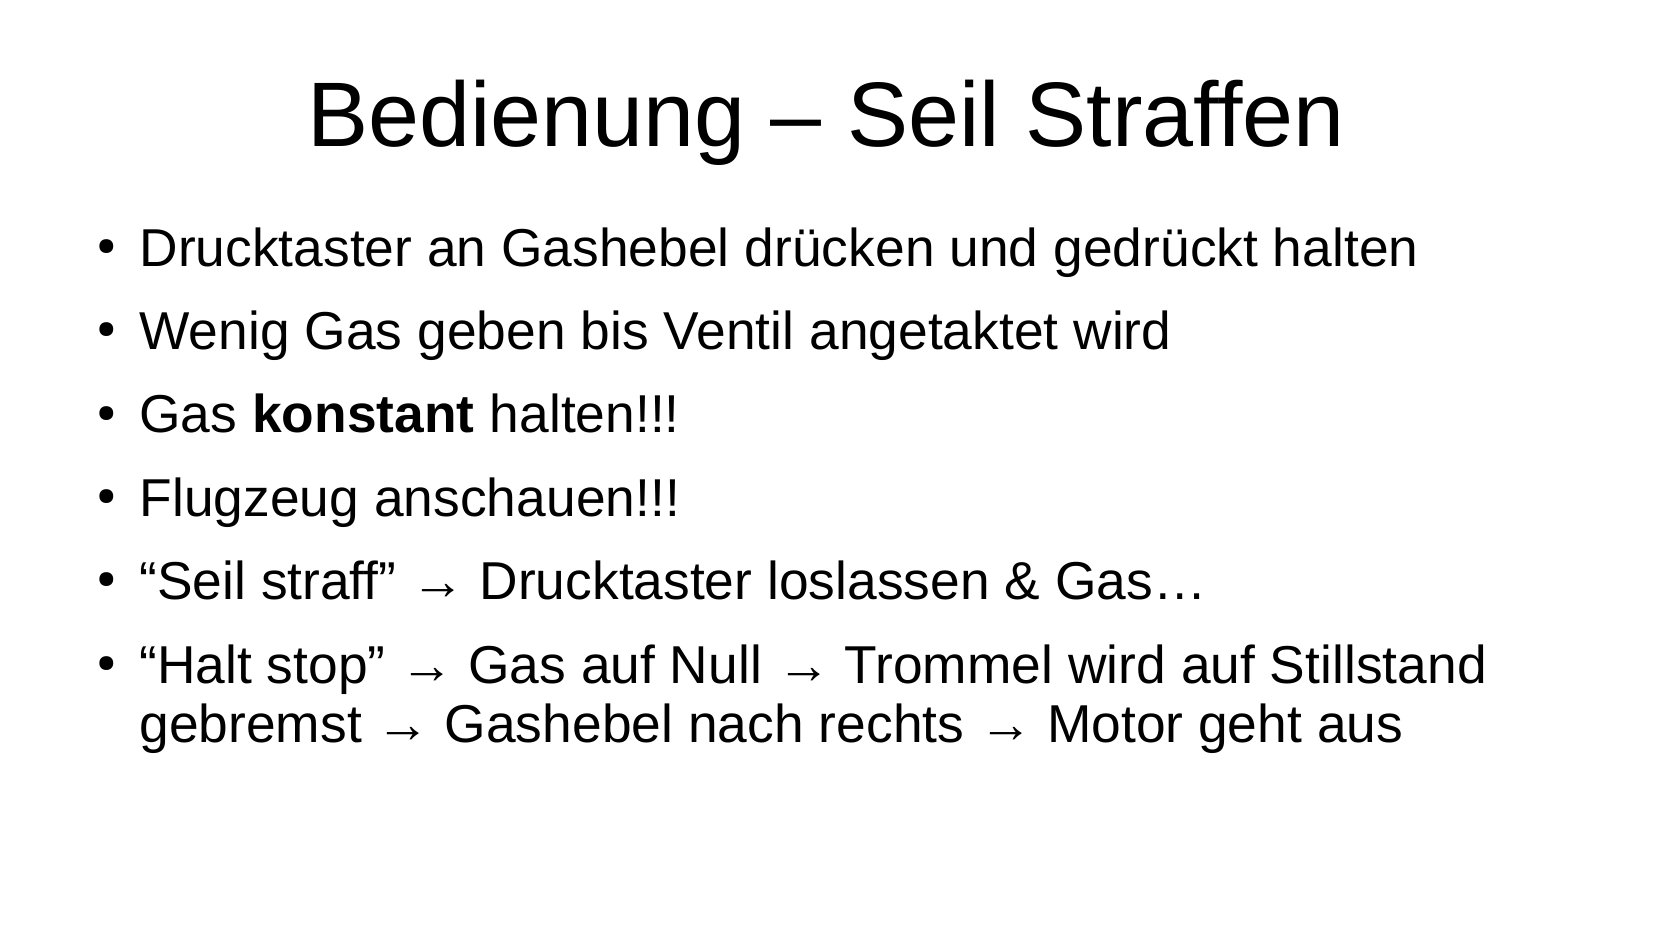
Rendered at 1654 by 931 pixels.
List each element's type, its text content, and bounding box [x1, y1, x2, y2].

title Bedienung – Seil Straffen [82, 37, 1571, 193]
list Drucktaster an Gashebel drücken und gedrückt halten Wenig Gas geben bis Ventil angetaktet wird Gas konstant halten!!! Flugzeug anschauen!!! “Seil straff” → Drucktaster loslassen & Gas… “Halt stop” → Gas auf Null → Trommel wird auf Stillstand gebremst → Gashebel nach rechts → Motor geht aus [82, 217, 1571, 758]
